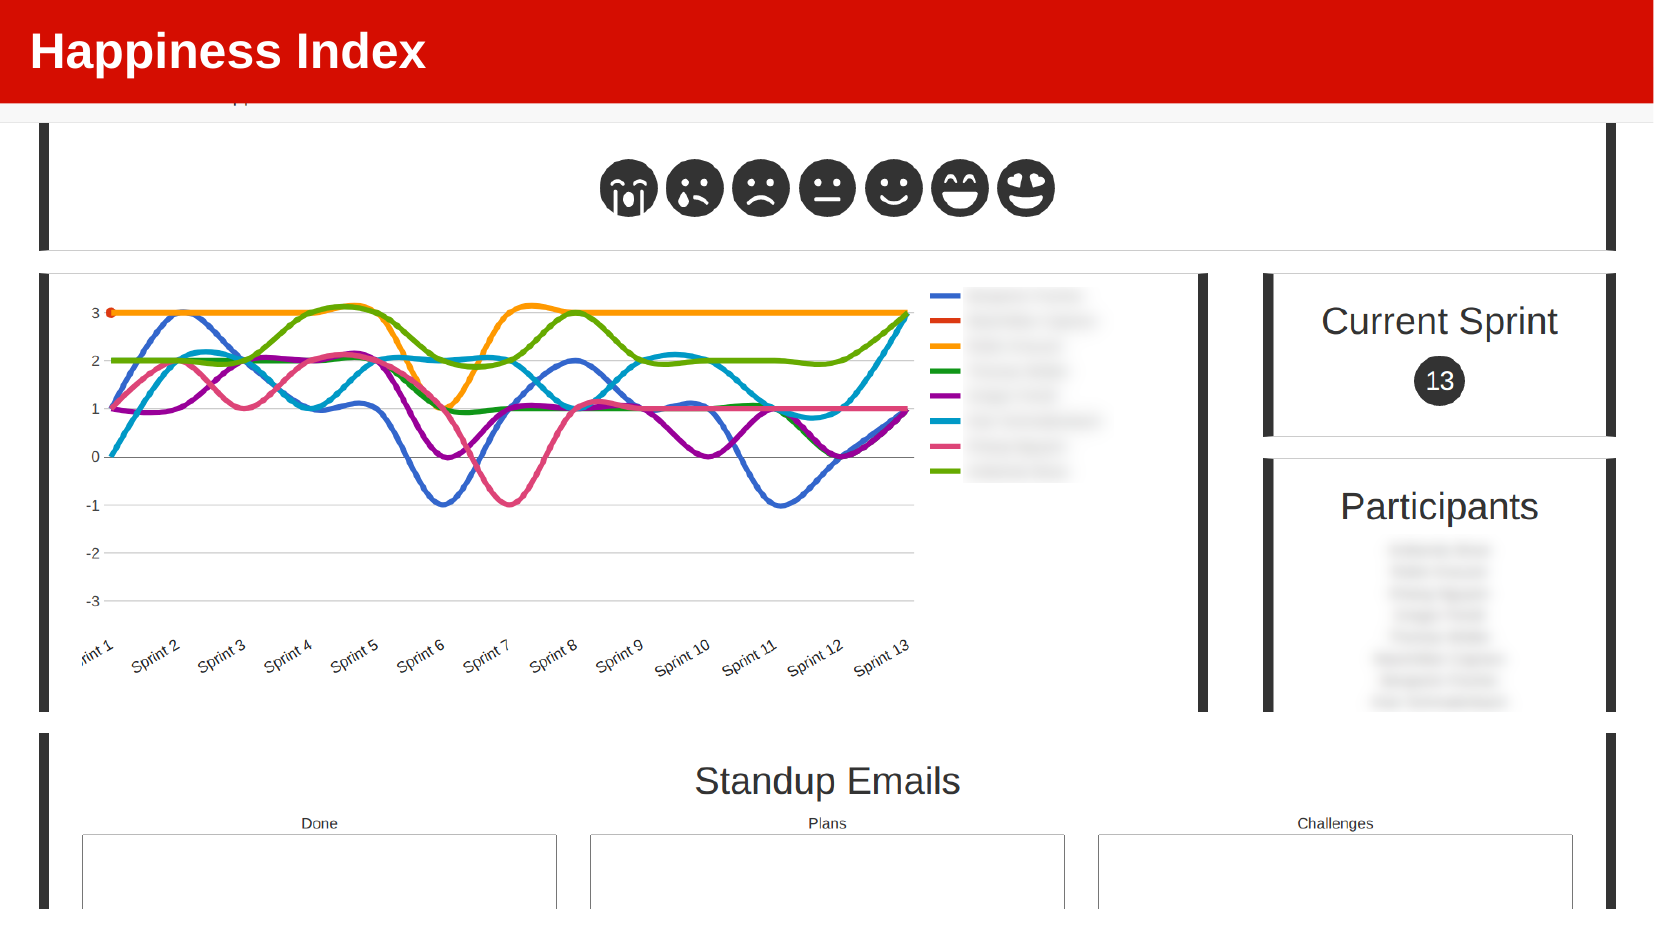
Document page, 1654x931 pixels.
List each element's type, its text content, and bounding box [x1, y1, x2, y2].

title Happiness Index [0, 0, 1654, 104]
picture [0, 104, 1654, 909]
